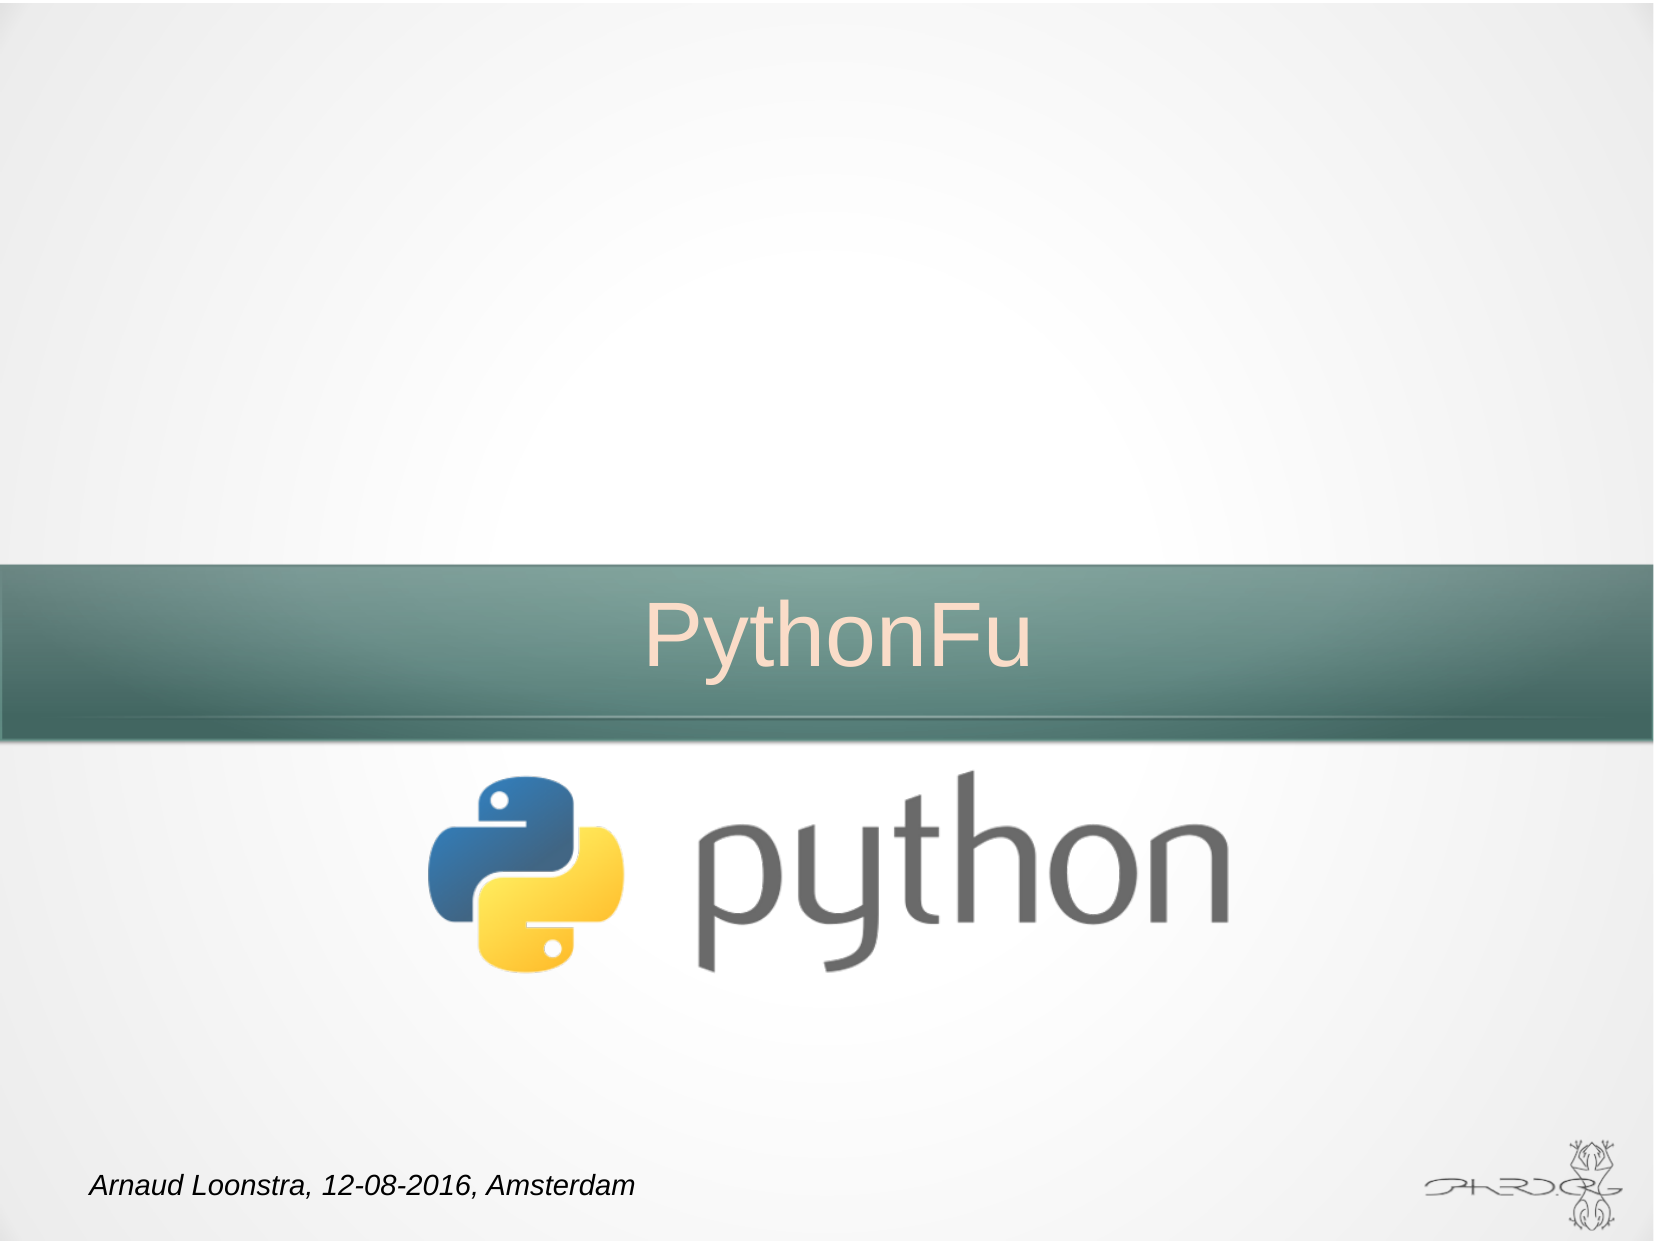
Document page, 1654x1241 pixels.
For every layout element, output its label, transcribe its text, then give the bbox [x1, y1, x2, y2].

text_box Arnaud Loonstra, 12-08-2016, Amsterdam [89, 1169, 792, 1203]
title PythonFu [94, 566, 1583, 704]
picture [0, 3, 1654, 1241]
